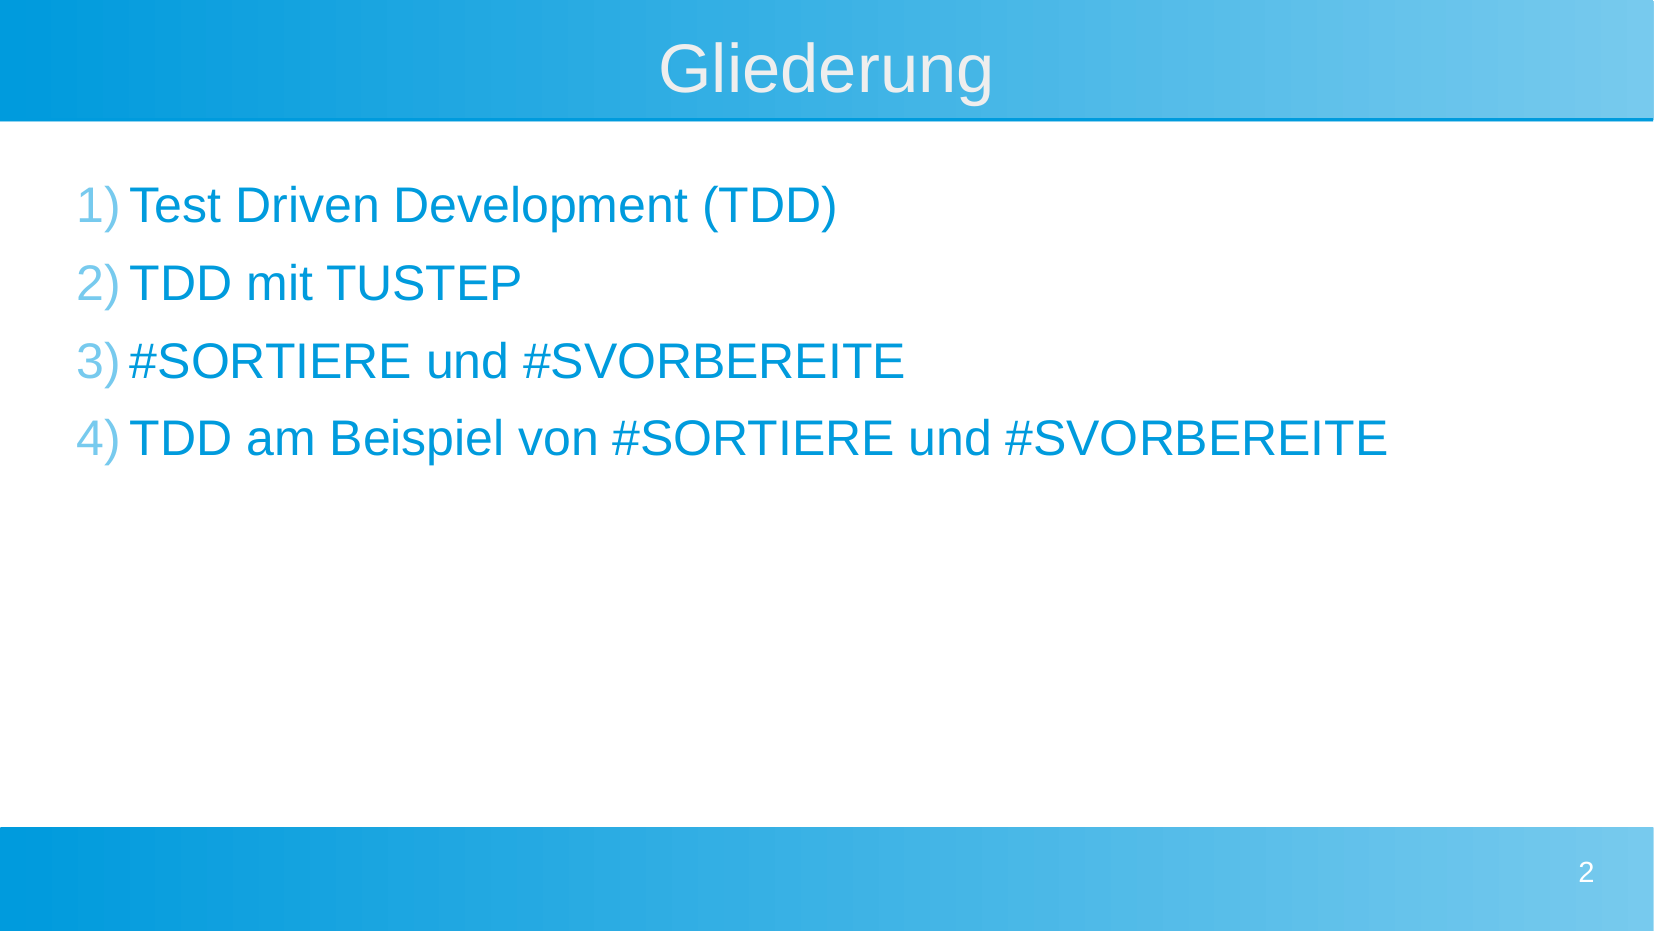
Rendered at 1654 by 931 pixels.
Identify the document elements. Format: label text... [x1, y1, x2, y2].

title Gliederung [59, 29, 1595, 108]
list Test Driven Development (TDD) TDD mit TUSTEP #SORTIERE und #SVORBEREITE TDD am Beispiel von #SORTIERE und #SVORBEREITE [59, 177, 1595, 768]
